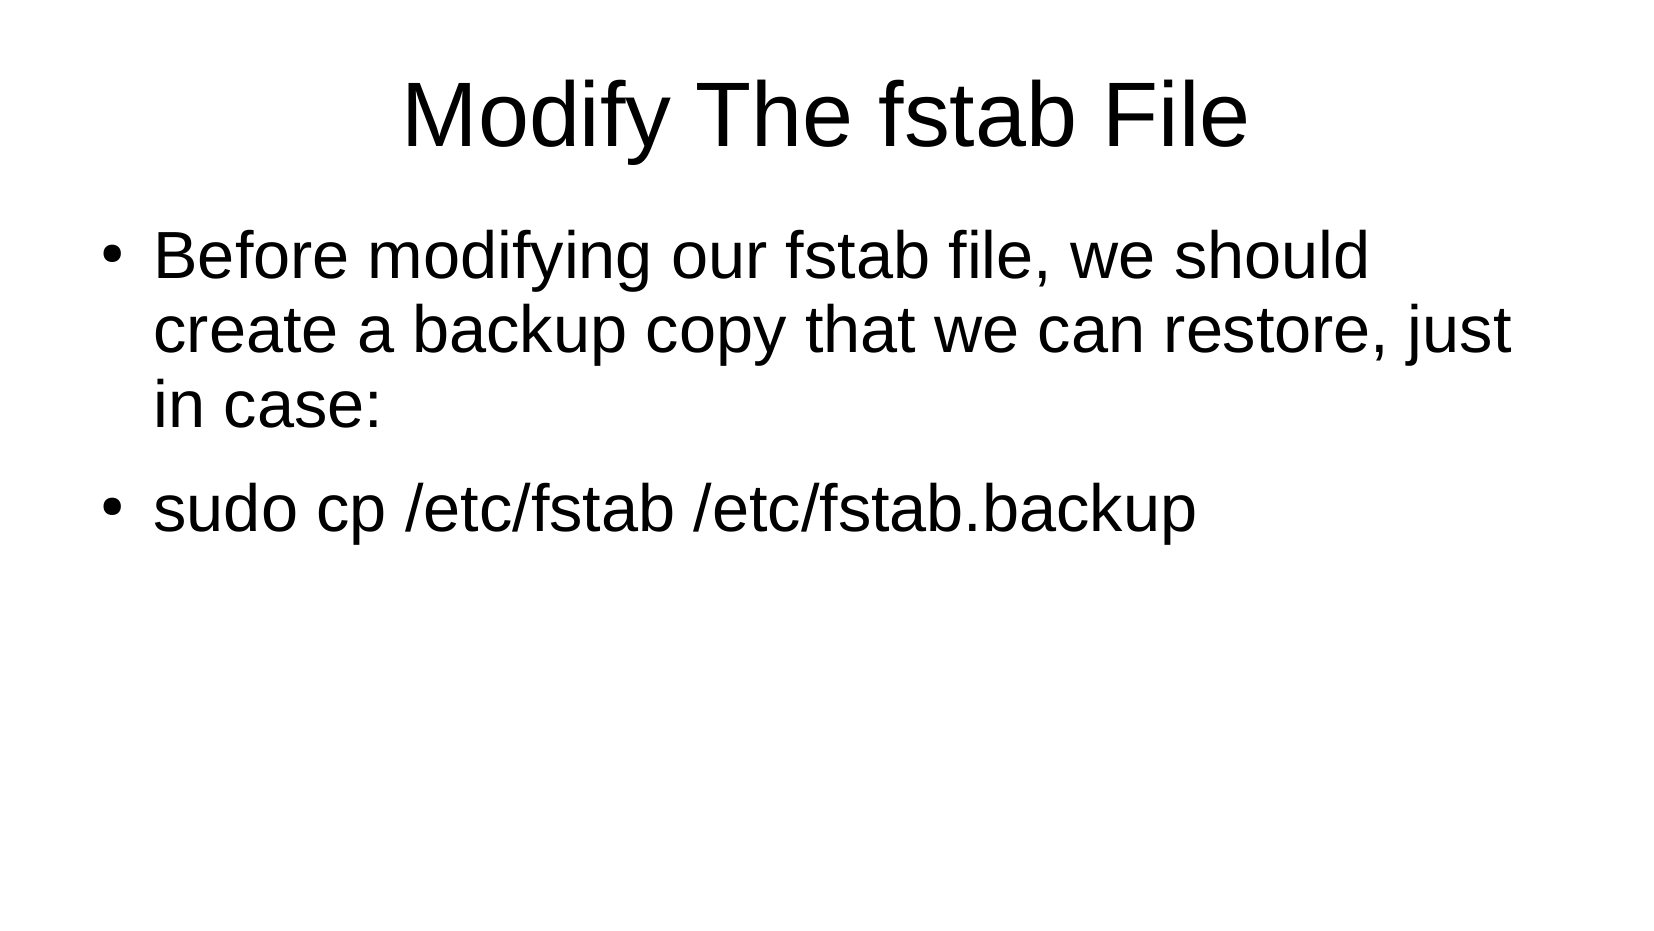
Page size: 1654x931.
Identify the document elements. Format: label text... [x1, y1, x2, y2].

list Before modifying our fstab file, we should create a backup copy that we can restore, just in case: sudo cp /etc/fstab /etc/fstab.backup [82, 217, 1571, 758]
title Modify The fstab File [82, 37, 1571, 193]
